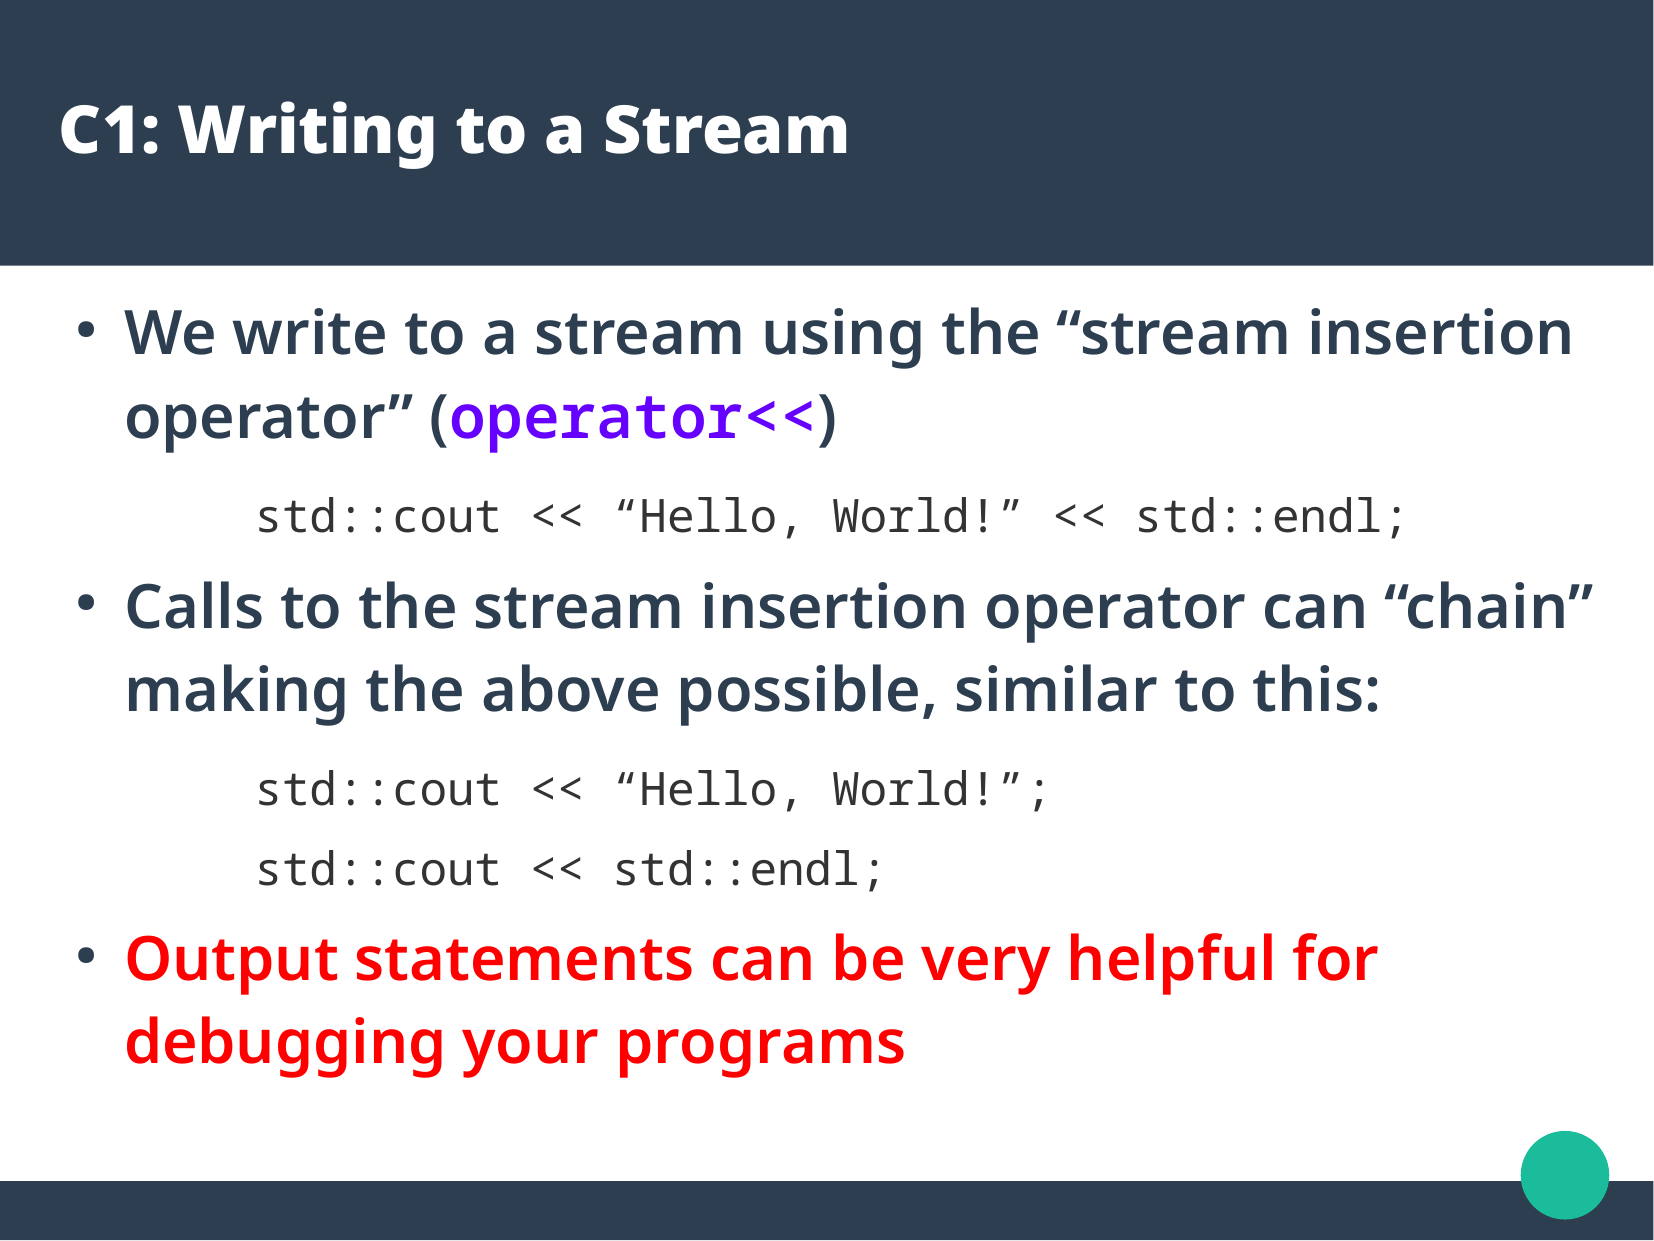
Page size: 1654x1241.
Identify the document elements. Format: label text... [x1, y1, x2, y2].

list We write to a stream using the “stream insertion operator” (operator<<) std::cout << “Hello, World!” << std::endl; Calls to the stream insertion operator can “chain” making the above possible, similar to this: std::cout << “Hello, World!”; std::cout << std::endl; Output statements can be very helpful for debugging your programs [59, 289, 1595, 1117]
title C1: Writing to a Stream [59, 49, 1595, 207]
